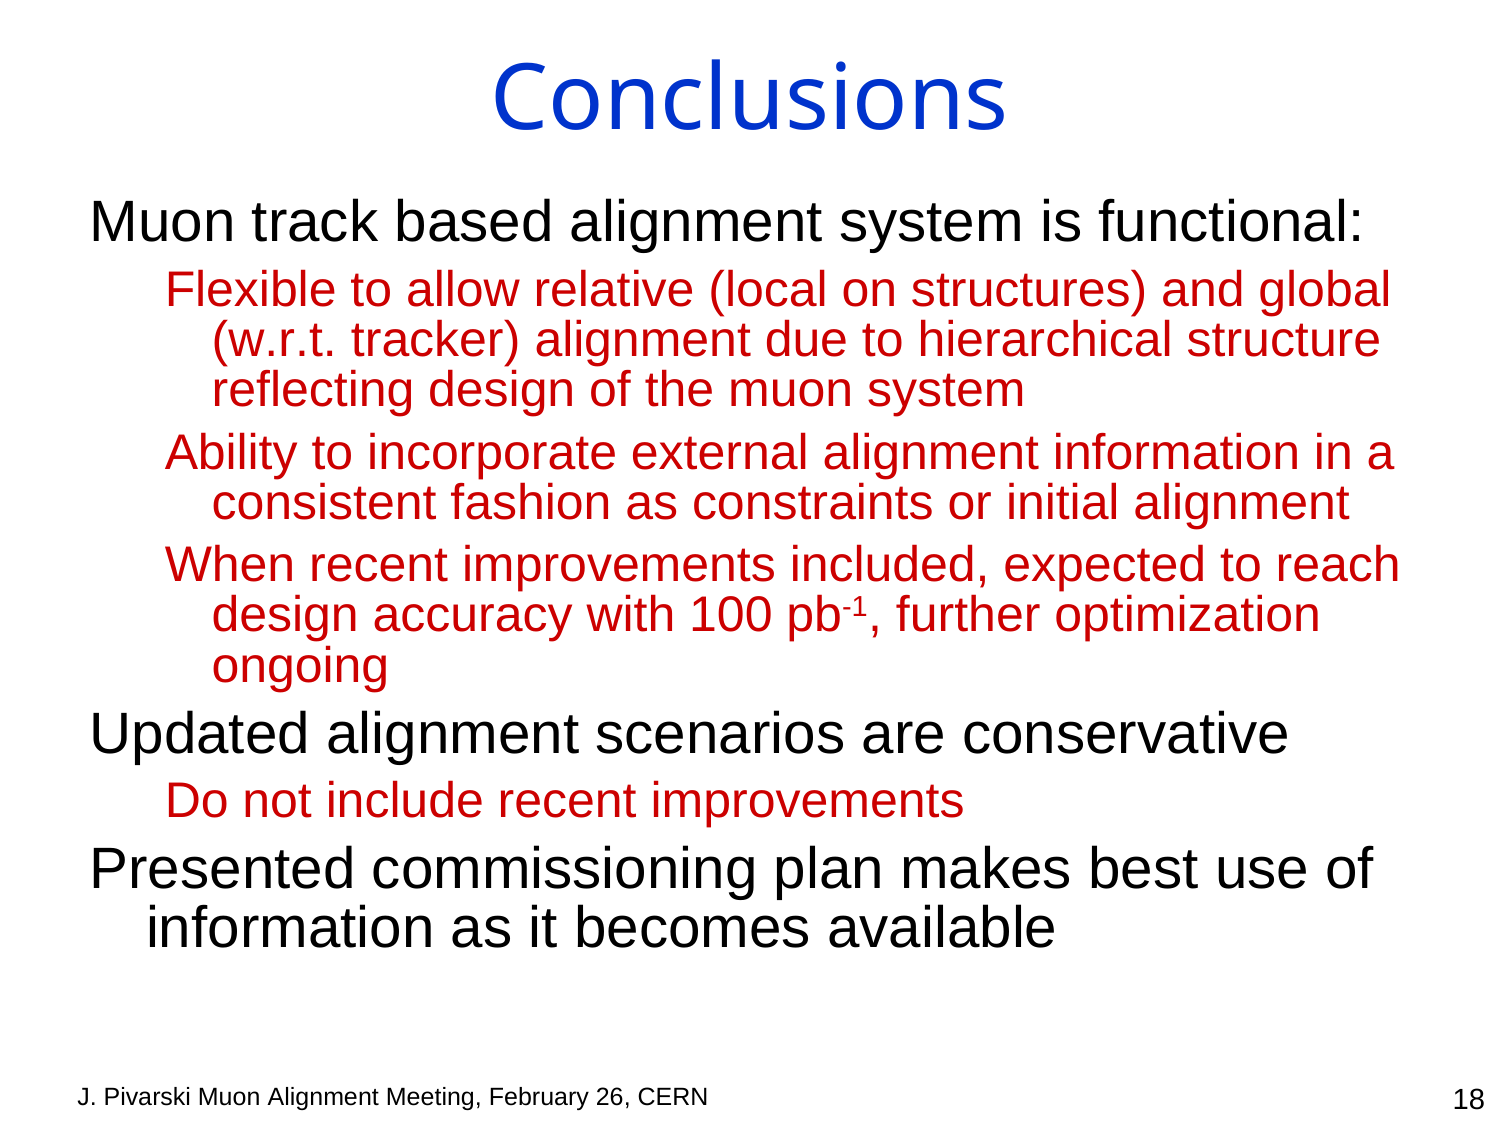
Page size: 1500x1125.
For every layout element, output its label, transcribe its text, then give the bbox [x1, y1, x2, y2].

list Muon track based alignment system is functional: Flexible to allow relative (local on structures) and global (w.r.t. tracker) alignment due to hierarchical structure reflecting design of the muon system Ability to incorporate external alignment information in a consistent fashion as constraints or initial alignment When recent improvements included, expected to reach design accuracy with 100 pb-1, further optimization ongoing Updated alignment scenarios are conservative Do not include recent improvements Presented commissioning plan makes best use of information as it becomes available [75, 187, 1426, 1088]
title Conclusions [75, 0, 1426, 187]
